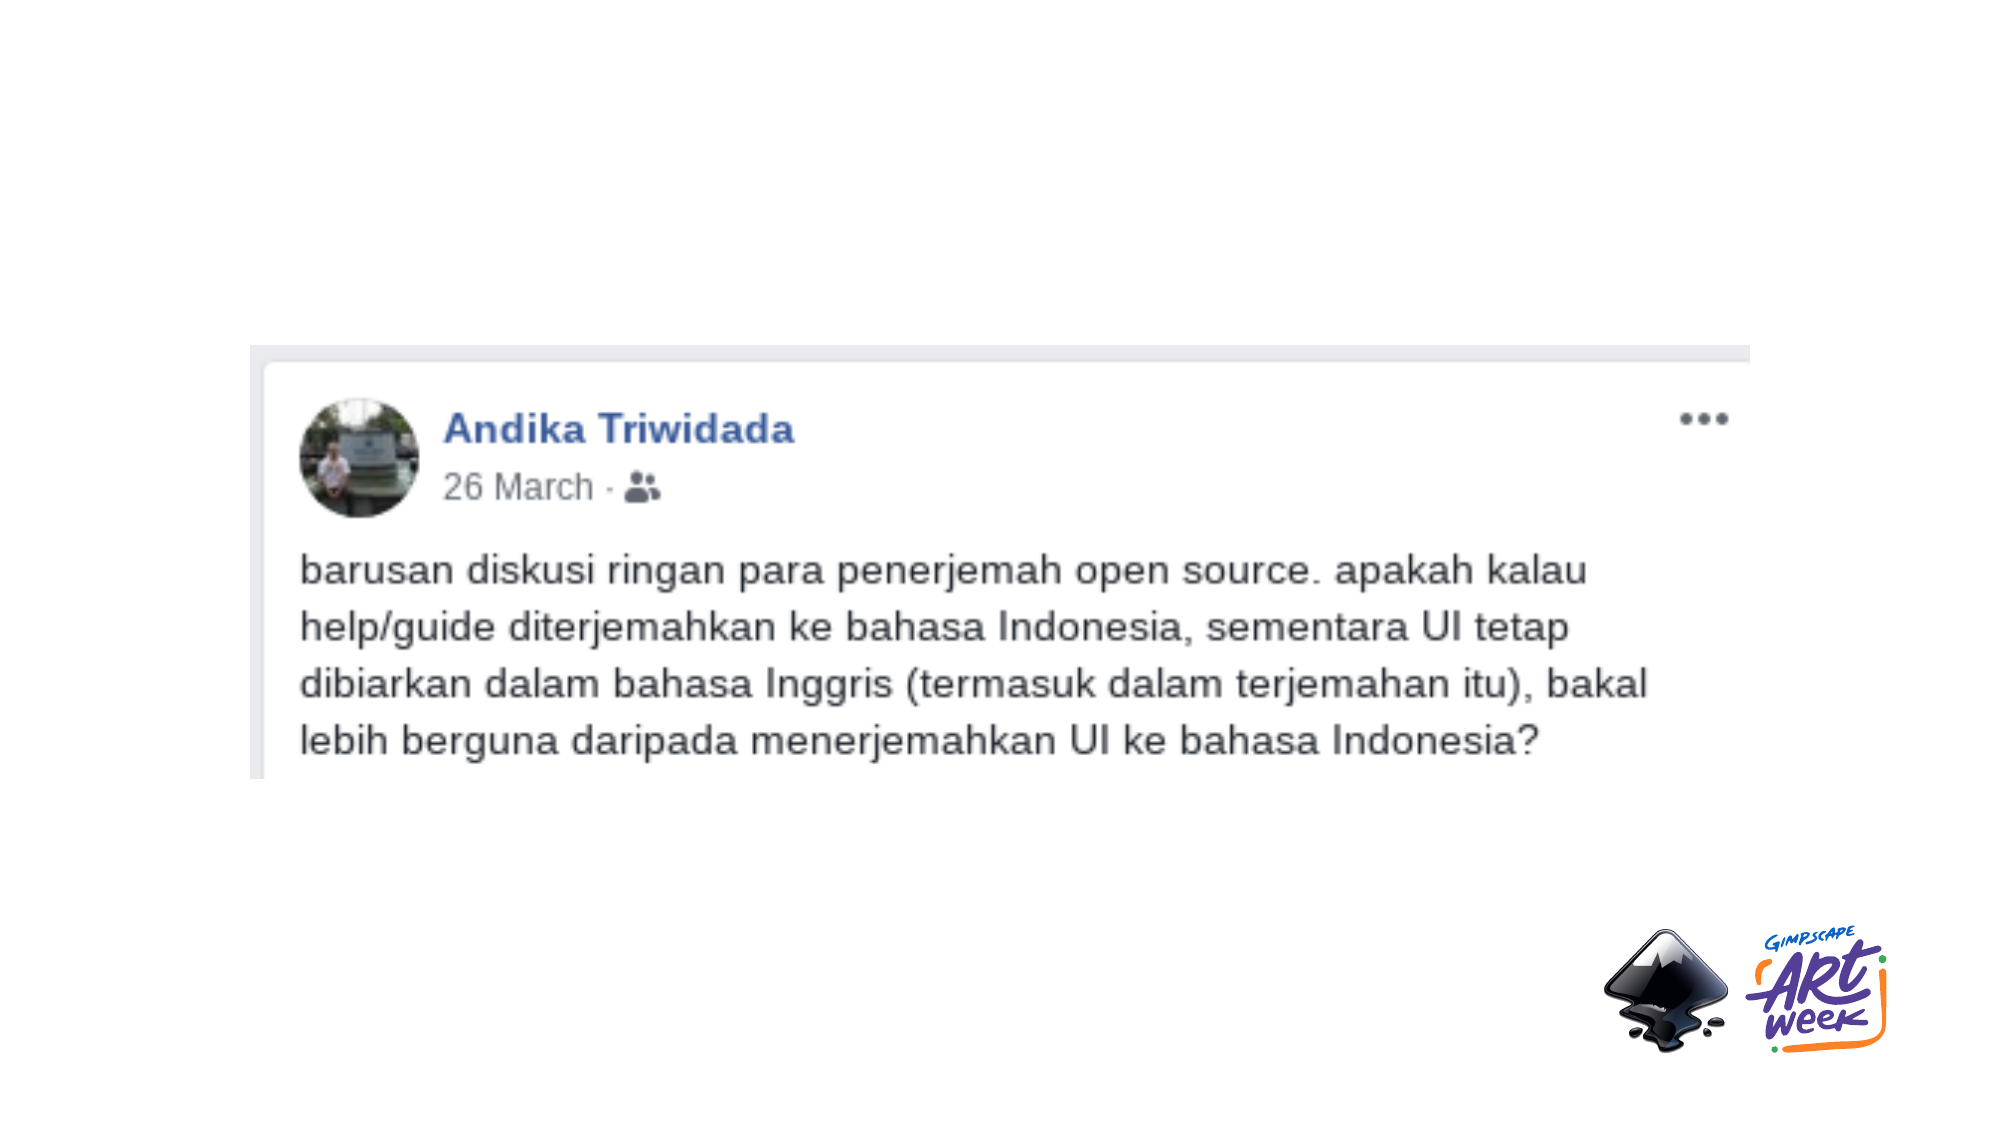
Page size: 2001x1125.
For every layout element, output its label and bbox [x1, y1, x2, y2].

picture [1742, 915, 1890, 1063]
picture [1595, 921, 1737, 1063]
picture [250, 345, 1750, 779]
